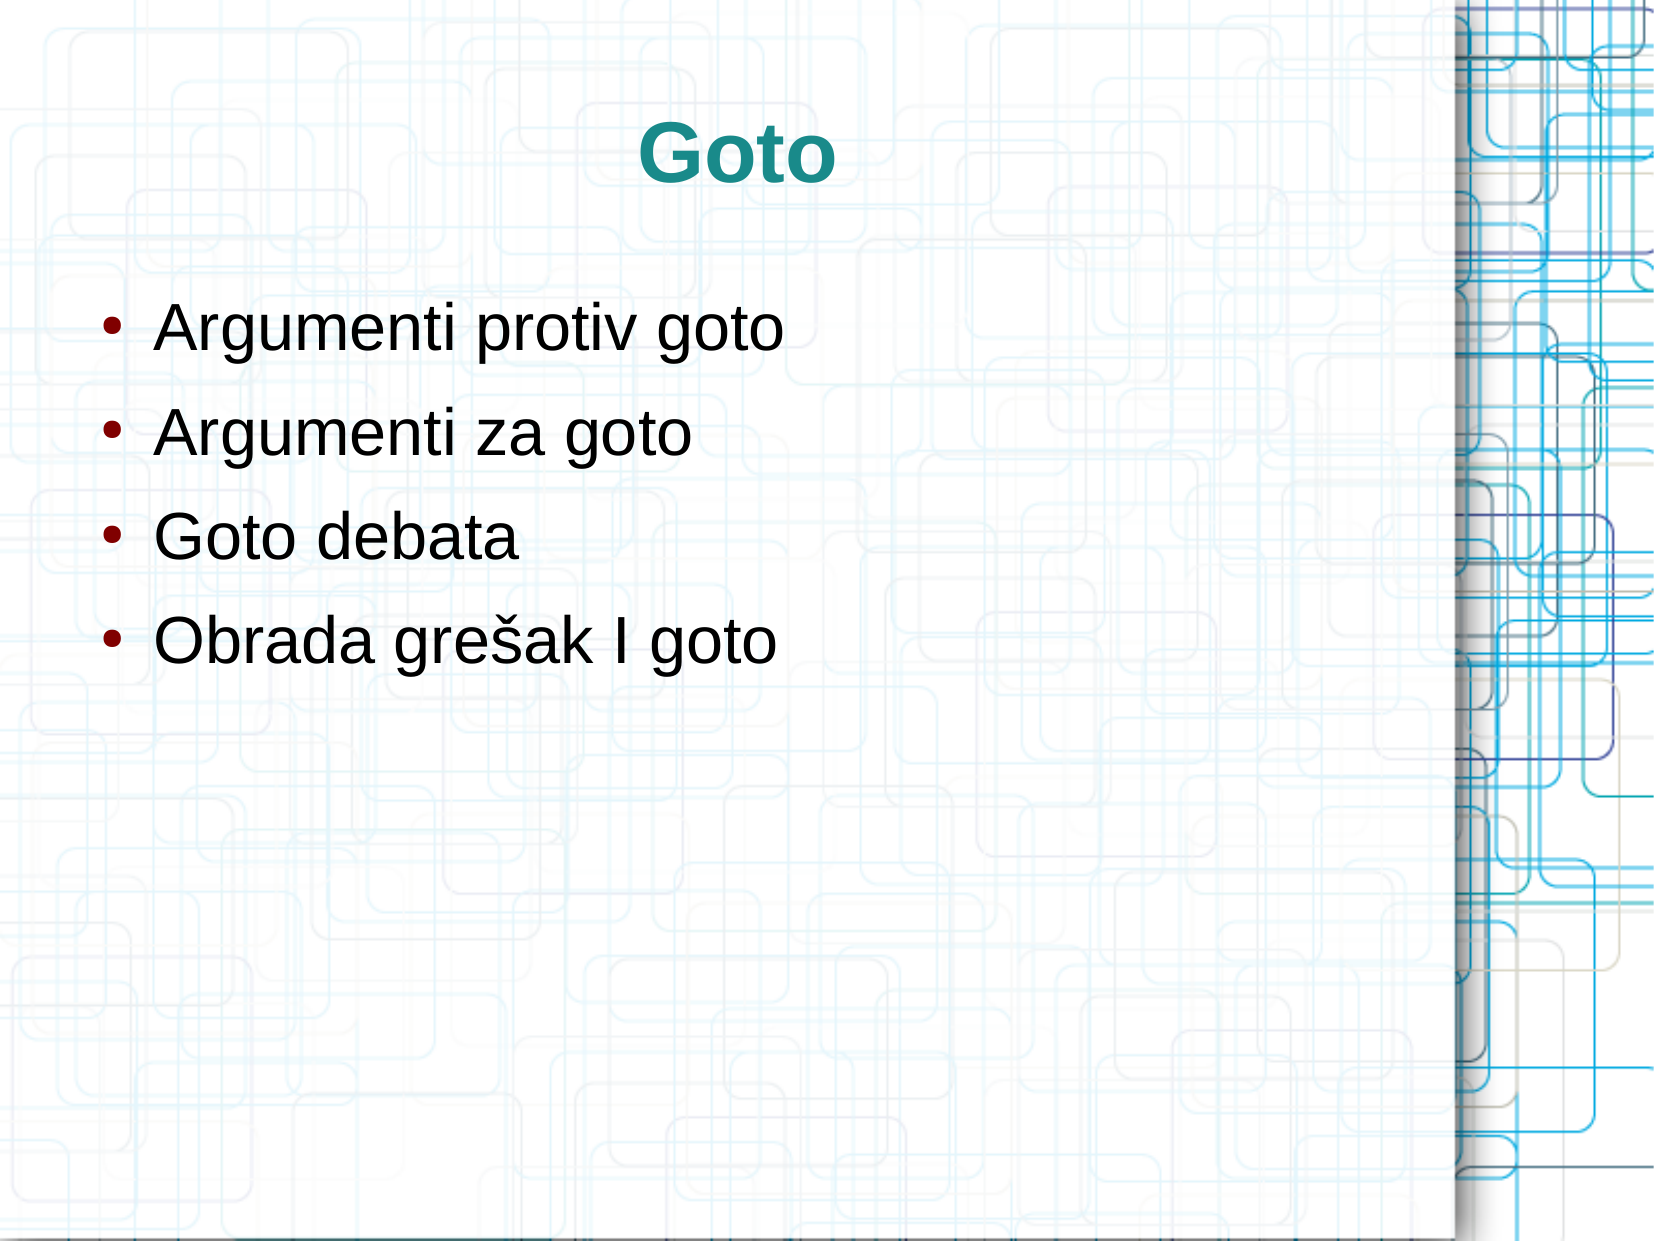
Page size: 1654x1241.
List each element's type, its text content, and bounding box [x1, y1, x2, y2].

title Goto [59, 49, 1418, 257]
picture [0, 0, 1654, 1241]
list Argumenti protiv goto Argumenti za goto Goto debata Obrada grešak I goto [82, 290, 1418, 1109]
